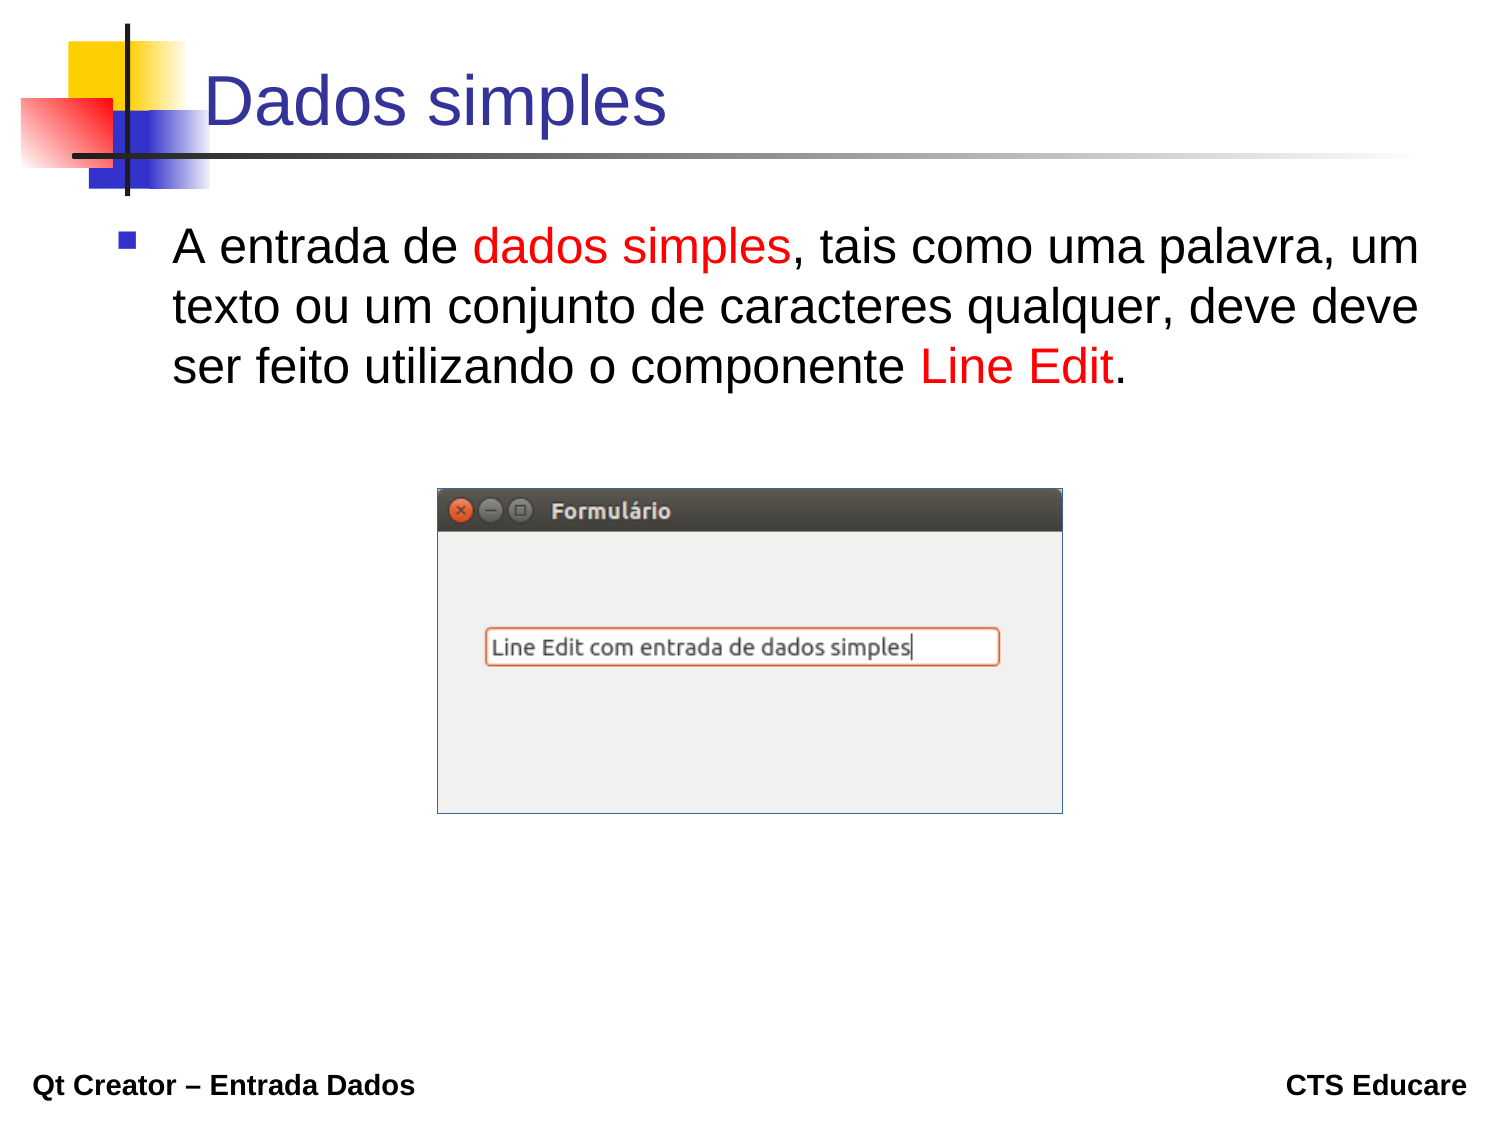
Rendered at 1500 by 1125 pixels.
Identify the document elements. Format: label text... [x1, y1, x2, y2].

title Dados simples [188, 46, 1468, 149]
list A entrada de dados simples, tais como uma palavra, um texto ou um conjunto de caracteres qualquer, deve deve ser feito utilizando o componente Line Edit. [100, 206, 1447, 1024]
picture [437, 488, 1063, 814]
